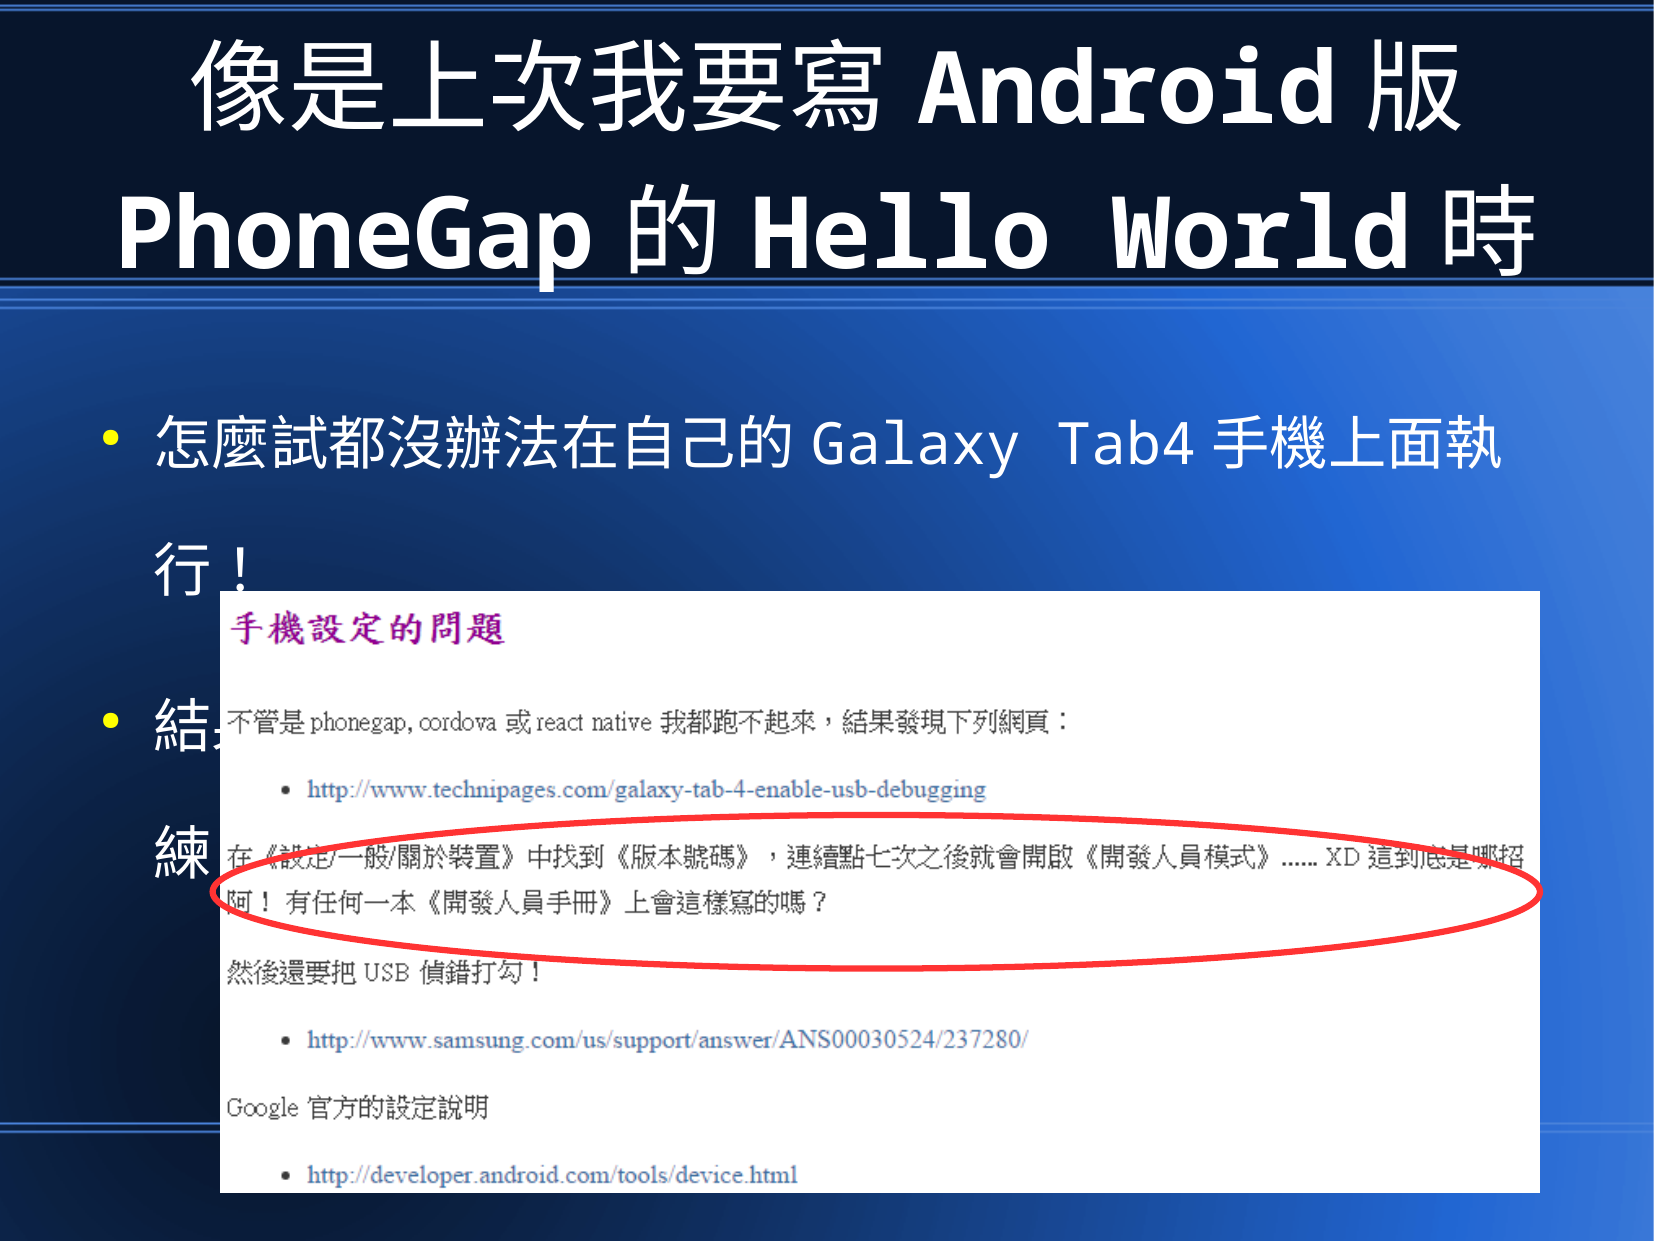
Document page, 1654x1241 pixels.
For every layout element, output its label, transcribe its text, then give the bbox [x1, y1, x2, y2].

list 怎麼試都沒辦法在自己的Galaxy Tab4手機上面執行！ 結果發現這個，顯然google把程式人員當007在訓練 [82, 355, 1571, 1241]
picture [220, 819, 1536, 965]
picture [0, 0, 1654, 1241]
picture [220, 902, 1540, 1193]
picture [220, 591, 1540, 882]
title 像是上次我要寫Android版 PhoneGap的Hello World時 [82, 32, 1571, 273]
